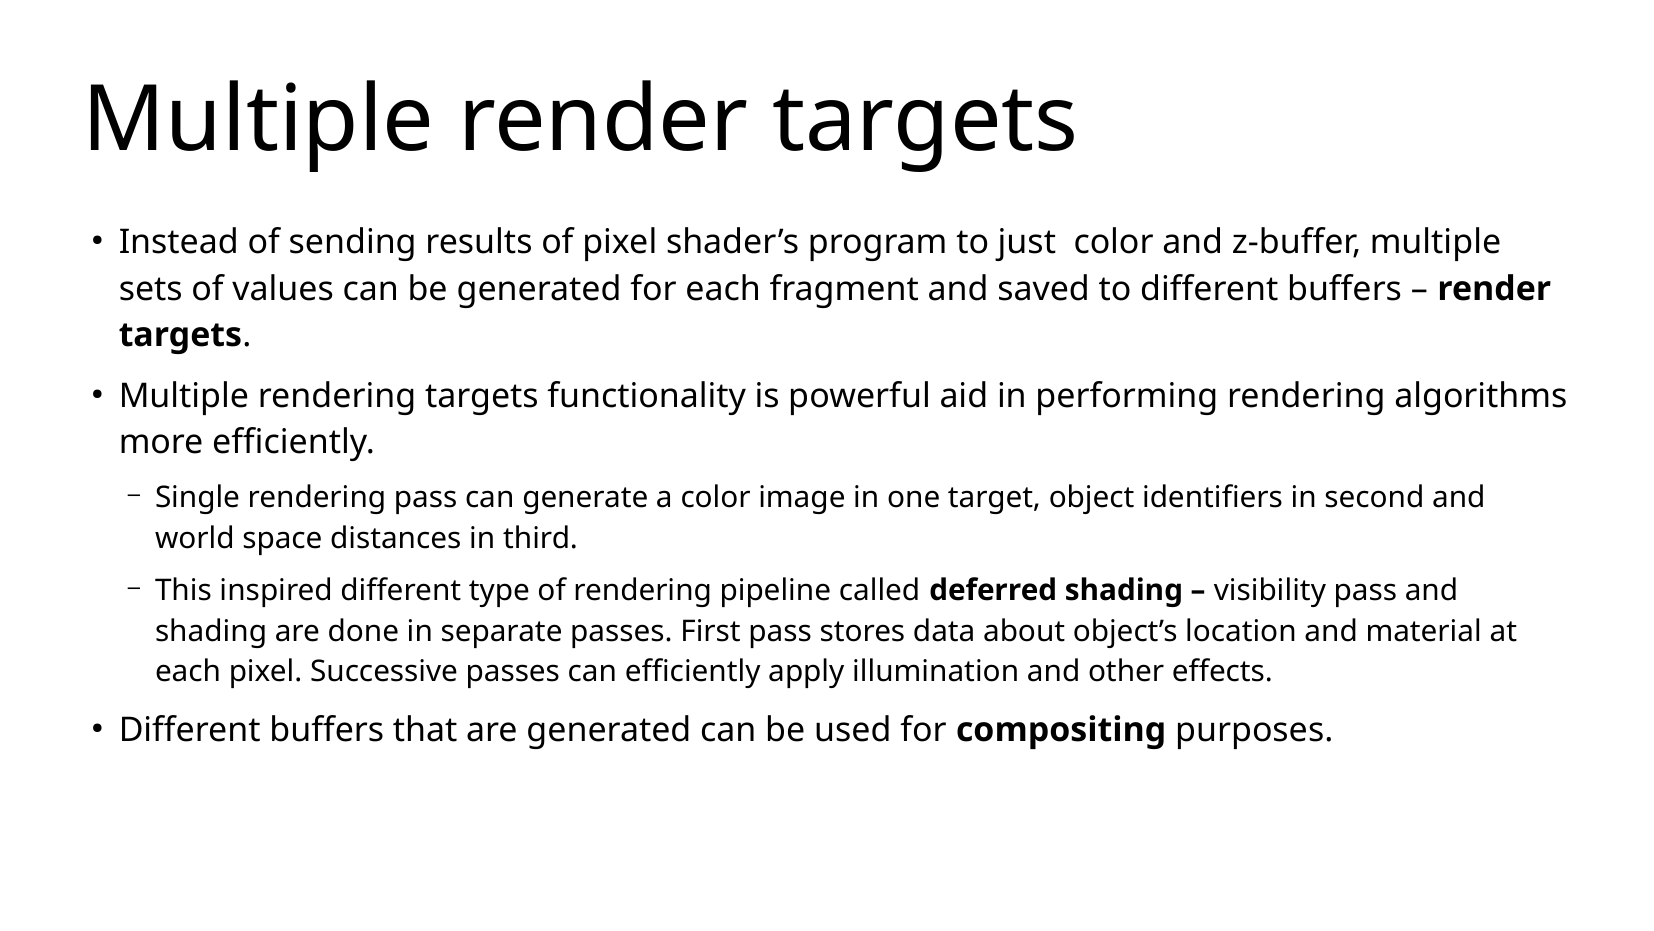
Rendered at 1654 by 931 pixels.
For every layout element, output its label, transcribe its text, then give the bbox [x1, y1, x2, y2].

list Instead of sending results of pixel shader’s program to just color and z-buffer, multiple sets of values can be generated for each fragment and saved to different buffers – render targets. Multiple rendering targets functionality is powerful aid in performing rendering algorithms more efficiently. Single rendering pass can generate a color image in one target, object identifiers in second and world space distances in third. This inspired different type of rendering pipeline called deferred shading – visibility pass and shading are done in separate passes. First pass stores data about object’s location and material at each pixel. Successive passes can efficiently apply illumination and other effects. Different buffers that are generated can be used for compositing purposes. [82, 217, 1571, 758]
title Multiple render targets [82, 37, 1571, 193]
